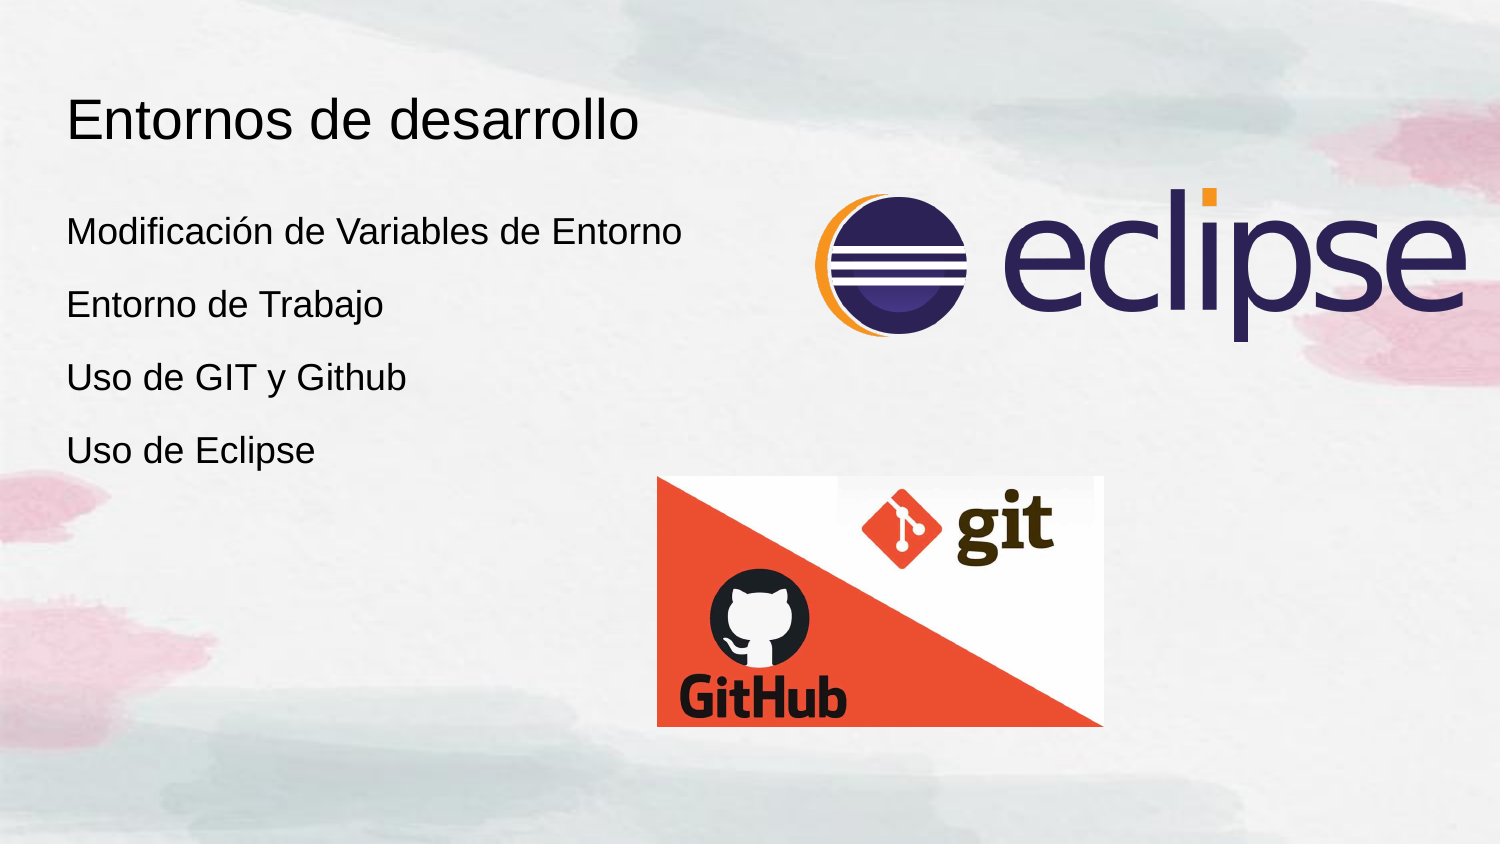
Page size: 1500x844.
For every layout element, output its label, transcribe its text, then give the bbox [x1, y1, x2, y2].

picture [0, 0, 1500, 844]
list Modificación de Variables de Entorno Entorno de Trabajo Uso de GIT y Github Uso de Eclipse [51, 189, 1449, 750]
title Entornos de desarrollo [51, 72, 1449, 167]
